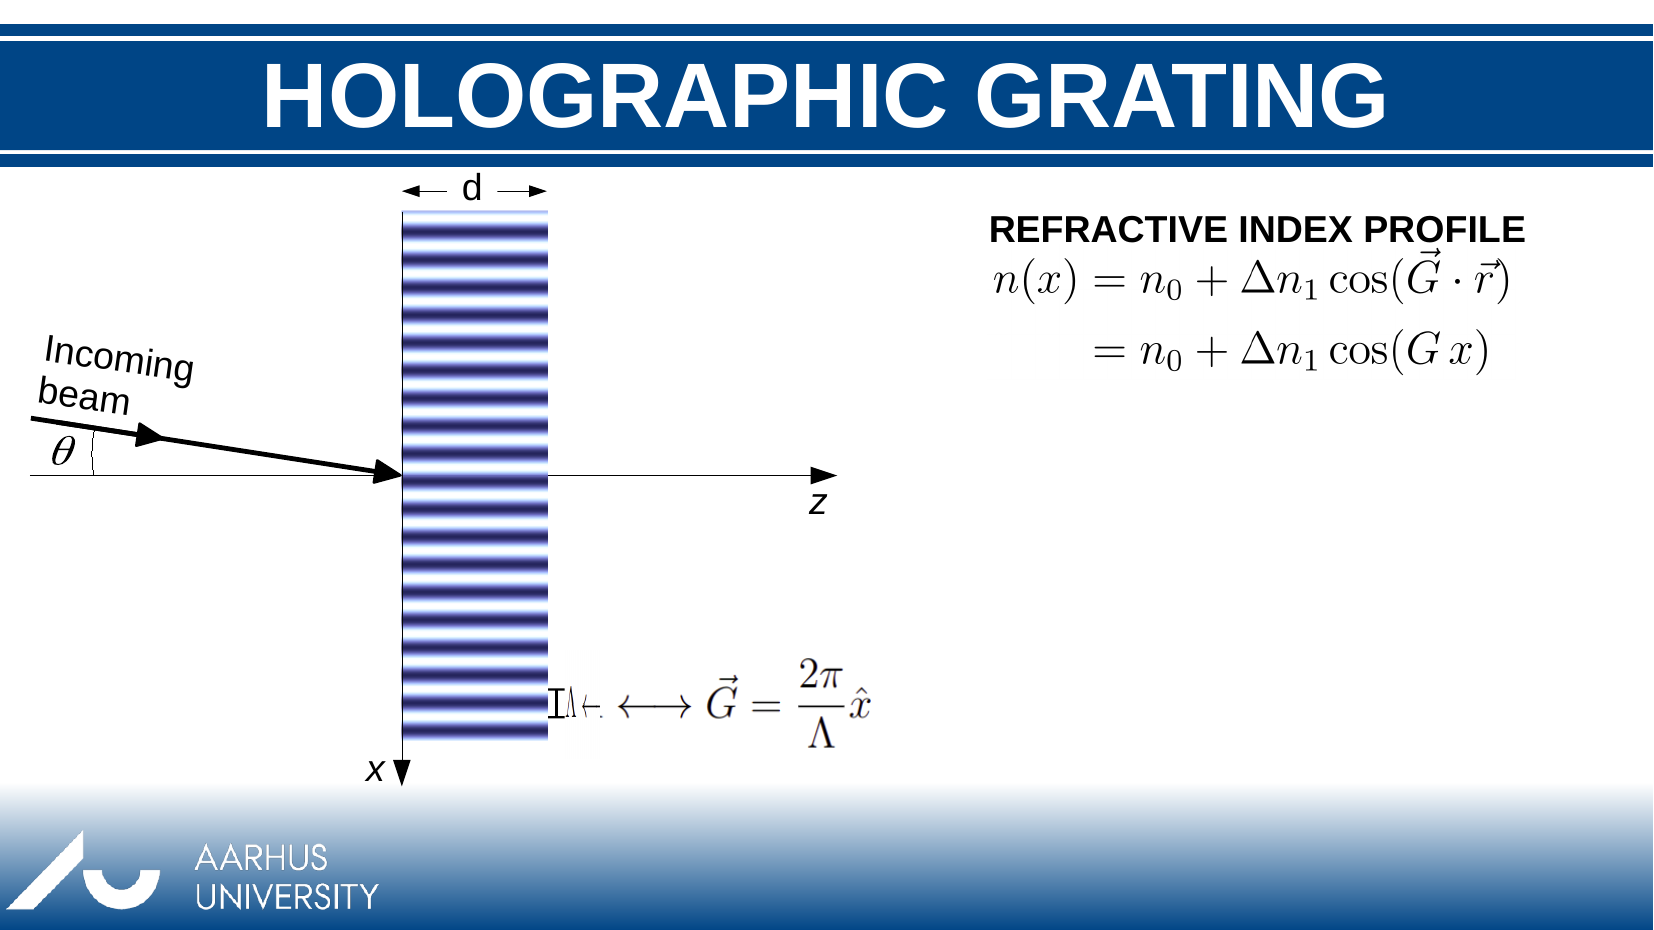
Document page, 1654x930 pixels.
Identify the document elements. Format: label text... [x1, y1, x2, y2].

text_box d [447, 167, 498, 206]
text_box z [794, 473, 843, 531]
text_box x [351, 739, 400, 797]
title HOLOGRAPHIC GRATING [0, 41, 1653, 151]
picture [564, 650, 887, 759]
picture [400, 206, 548, 744]
picture [987, 244, 1516, 380]
text_box REFRACTIVE INDEX PROFILE [974, 200, 1542, 258]
text_box [52, 435, 76, 466]
text_box Incoming beam [152, 441, 216, 453]
picture [5, 829, 414, 917]
text_box Incoming beam [18, 317, 231, 444]
